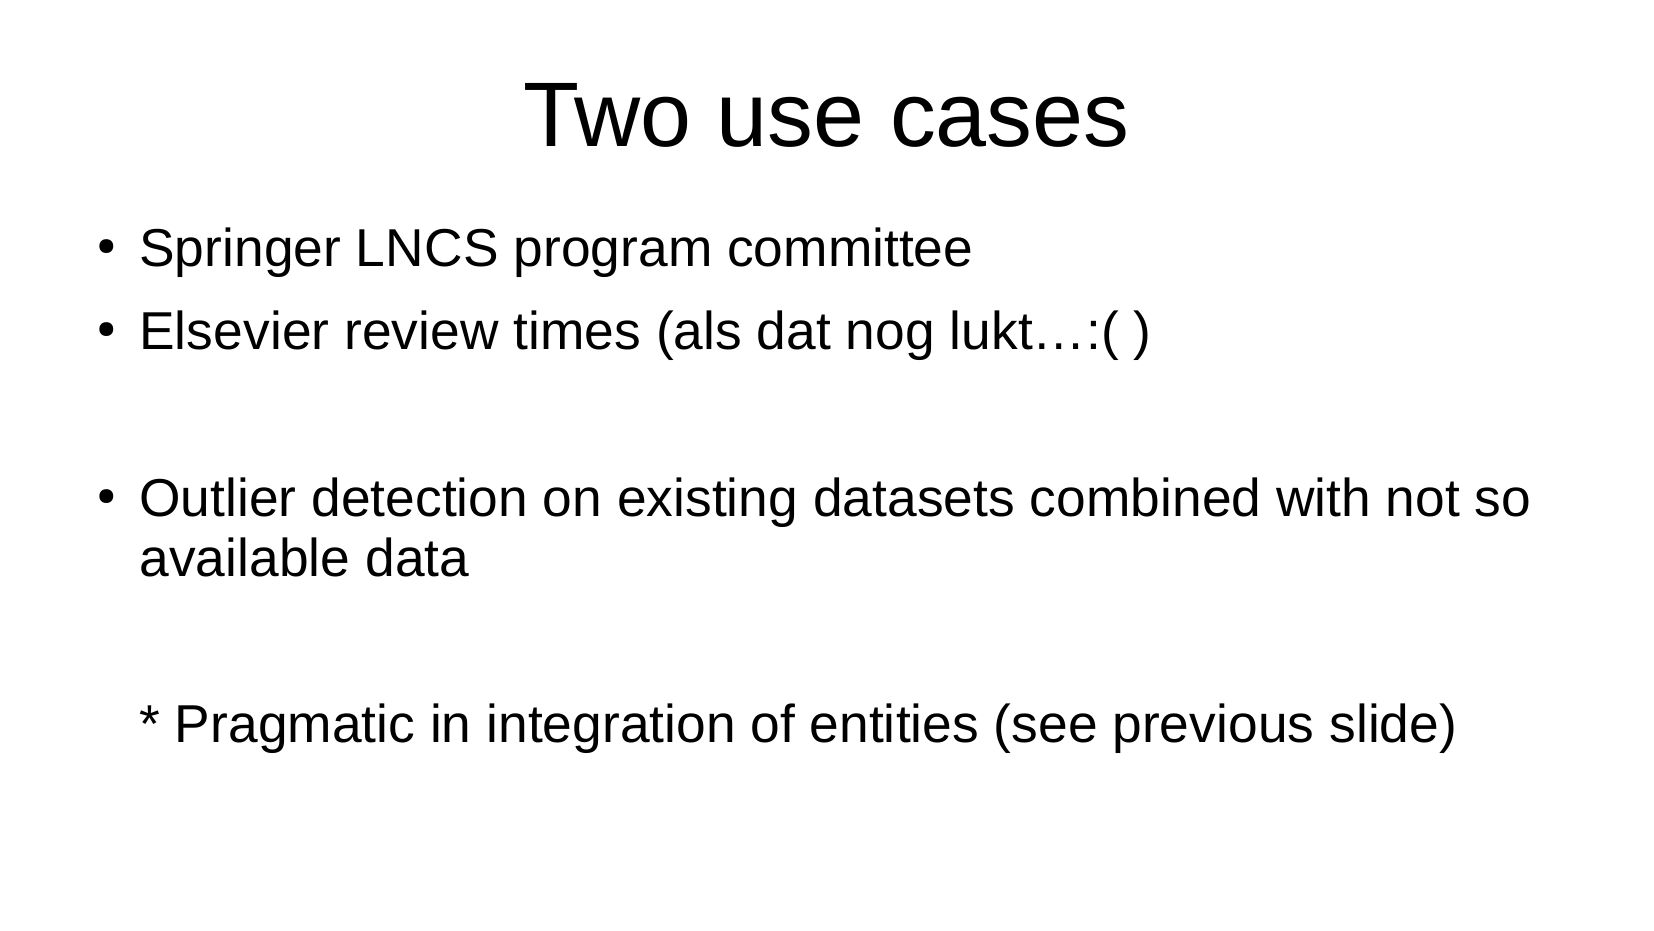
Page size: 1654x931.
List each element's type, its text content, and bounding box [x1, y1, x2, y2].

title Two use cases [82, 37, 1571, 193]
list Springer LNCS program committee Elsevier review times (als dat nog lukt…:( ) Outlier detection on existing datasets combined with not so available data * Pragmatic in integration of entities (see previous slide) [82, 217, 1571, 758]
